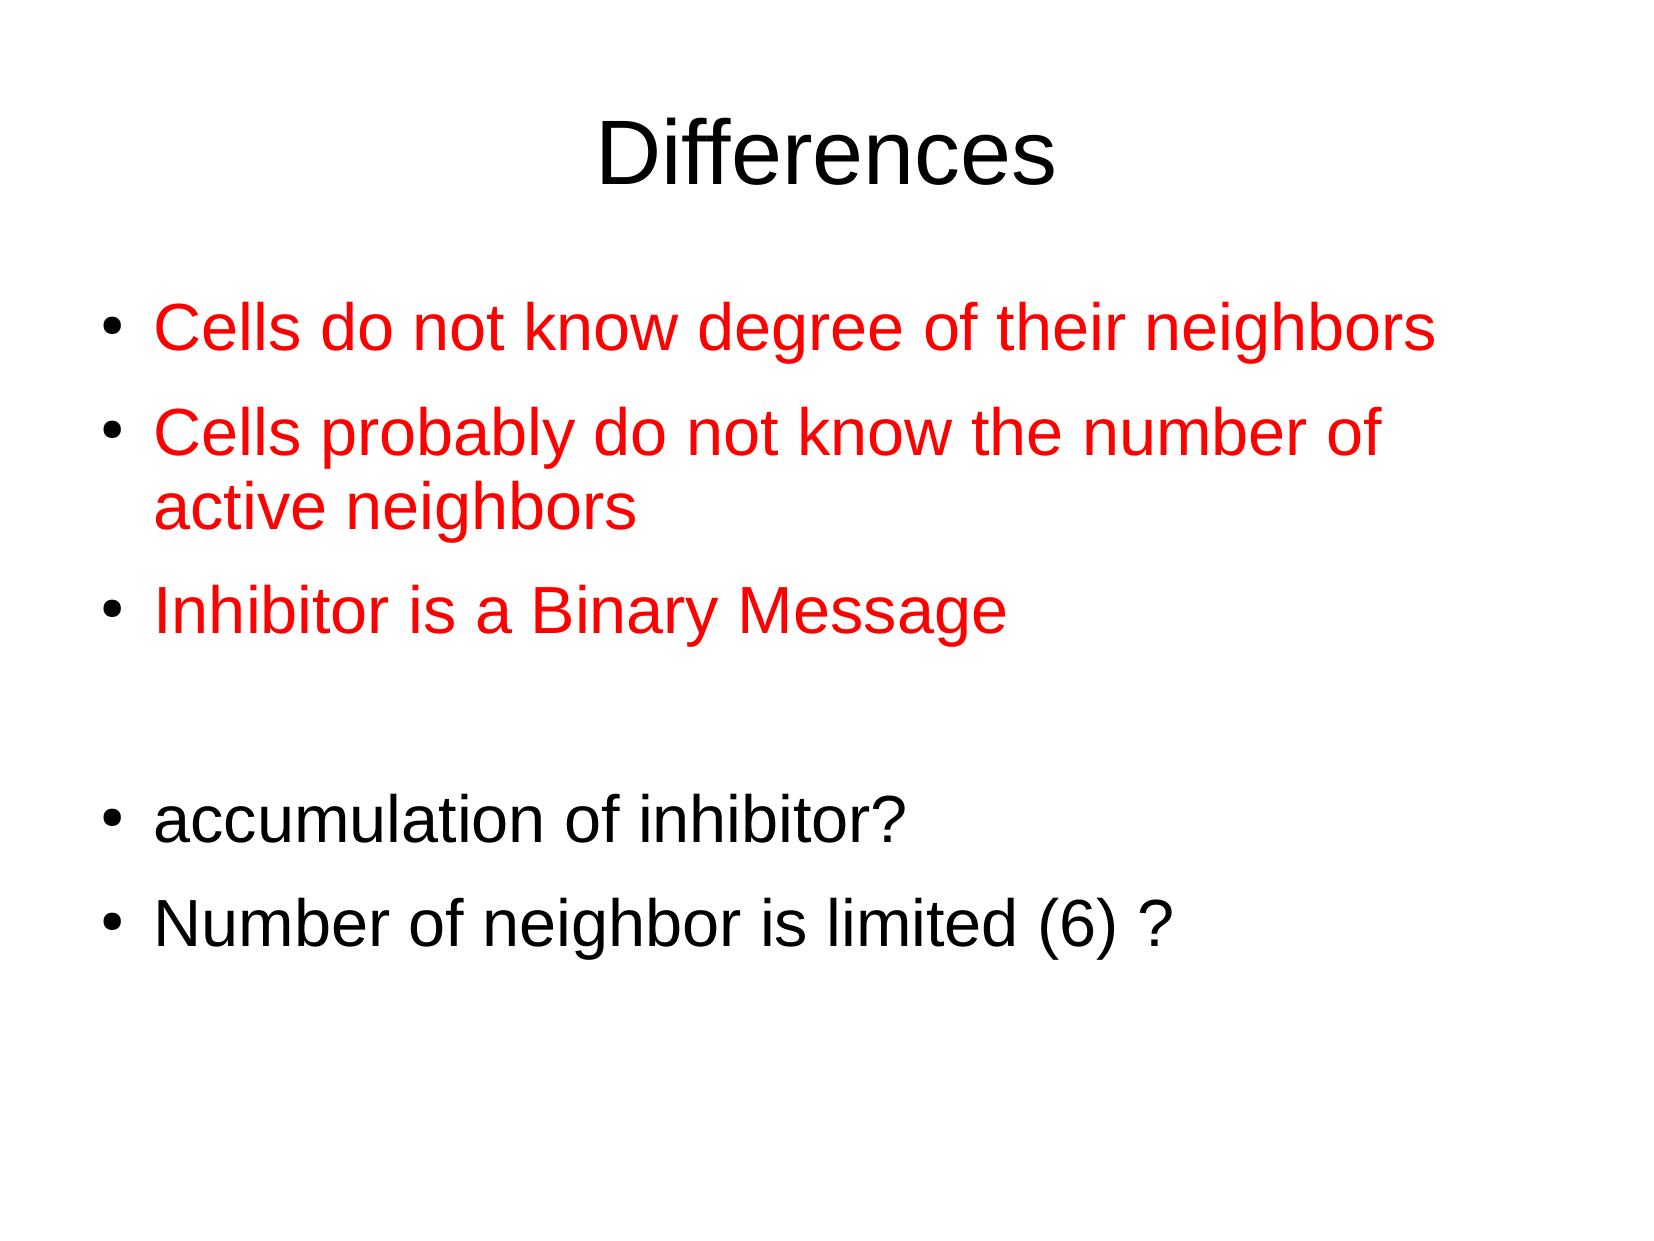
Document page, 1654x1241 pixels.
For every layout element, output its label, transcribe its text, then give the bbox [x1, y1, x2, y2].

list Cells do not know degree of their neighbors Cells probably do not know the number of active neighbors Inhibitor is a Binary Message accumulation of inhibitor? Number of neighbor is limited (6) ? [82, 290, 1538, 1010]
title Differences [82, 49, 1571, 257]
